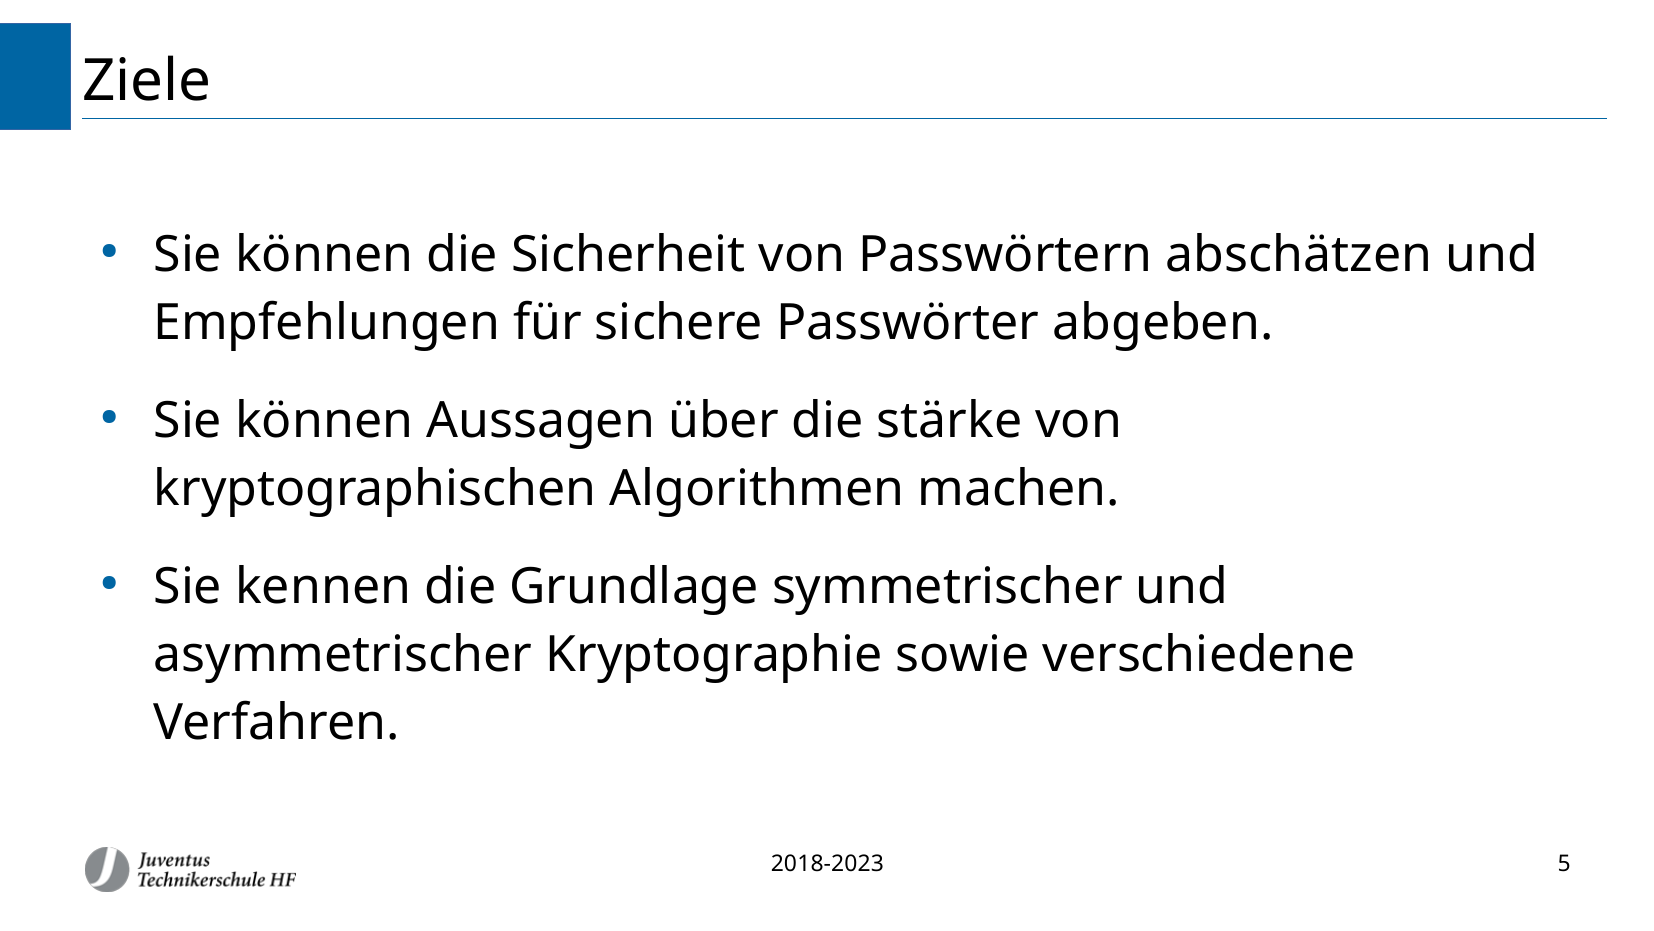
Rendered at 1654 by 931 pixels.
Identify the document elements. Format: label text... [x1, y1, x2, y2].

picture [85, 847, 296, 892]
list Sie können die Sicherheit von Passwörtern abschätzen und Empfehlungen für sichere Passwörter abgeben. Sie können Aussagen über die stärke von kryptographischen Algorithmen machen. Sie kennen die Grundlage symmetrischer und asymmetrischer Kryptographie sowie verschiedene Verfahren. [82, 217, 1571, 758]
title Ziele [82, 37, 1571, 119]
